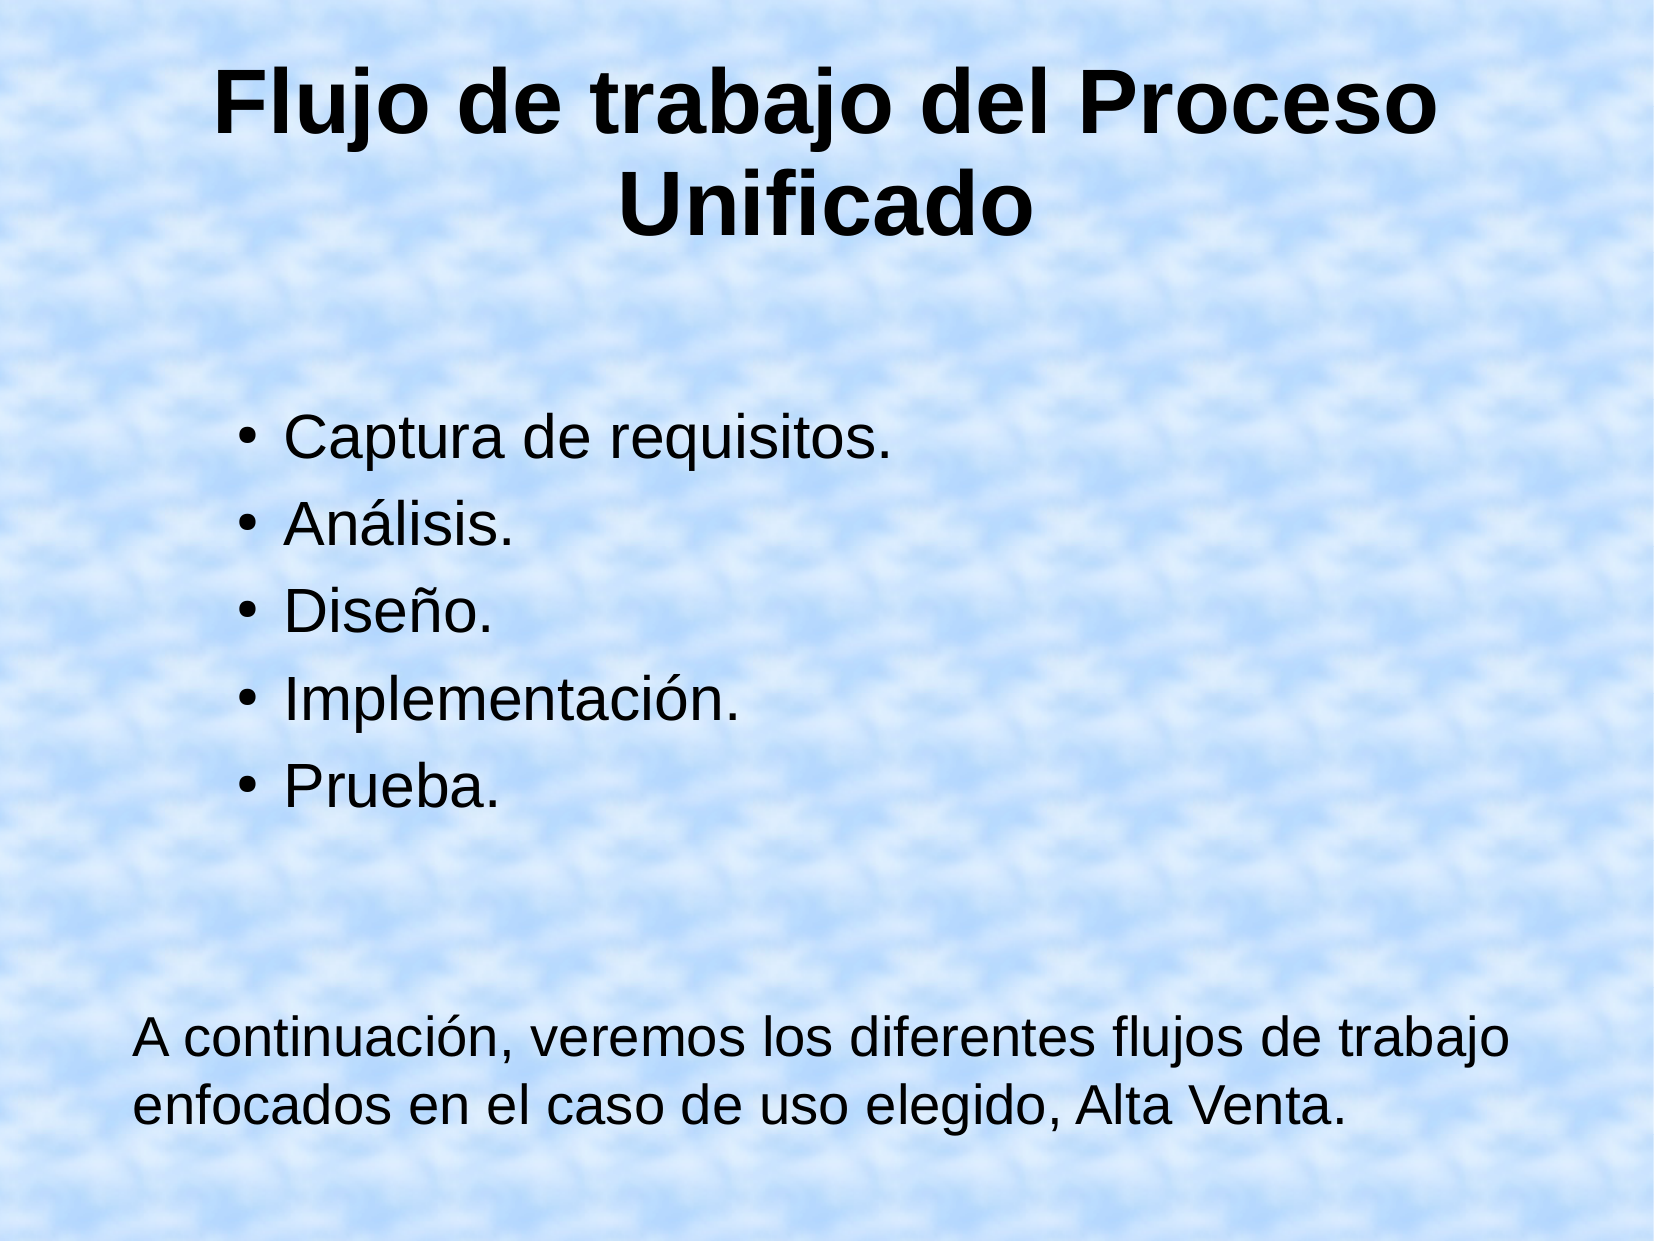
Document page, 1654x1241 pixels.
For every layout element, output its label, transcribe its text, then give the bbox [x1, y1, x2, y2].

picture [0, 0, 1654, 1241]
list Captura de requisitos. Análisis. Diseño. Implementación. Prueba. [70, 401, 1559, 1057]
title Flujo de trabajo del Proceso Unificado [82, 49, 1571, 257]
text_box A continuación, veremos los diferentes flujos de trabajo enfocados en el caso de uso elegido, Alta Venta. [82, 992, 1577, 1144]
